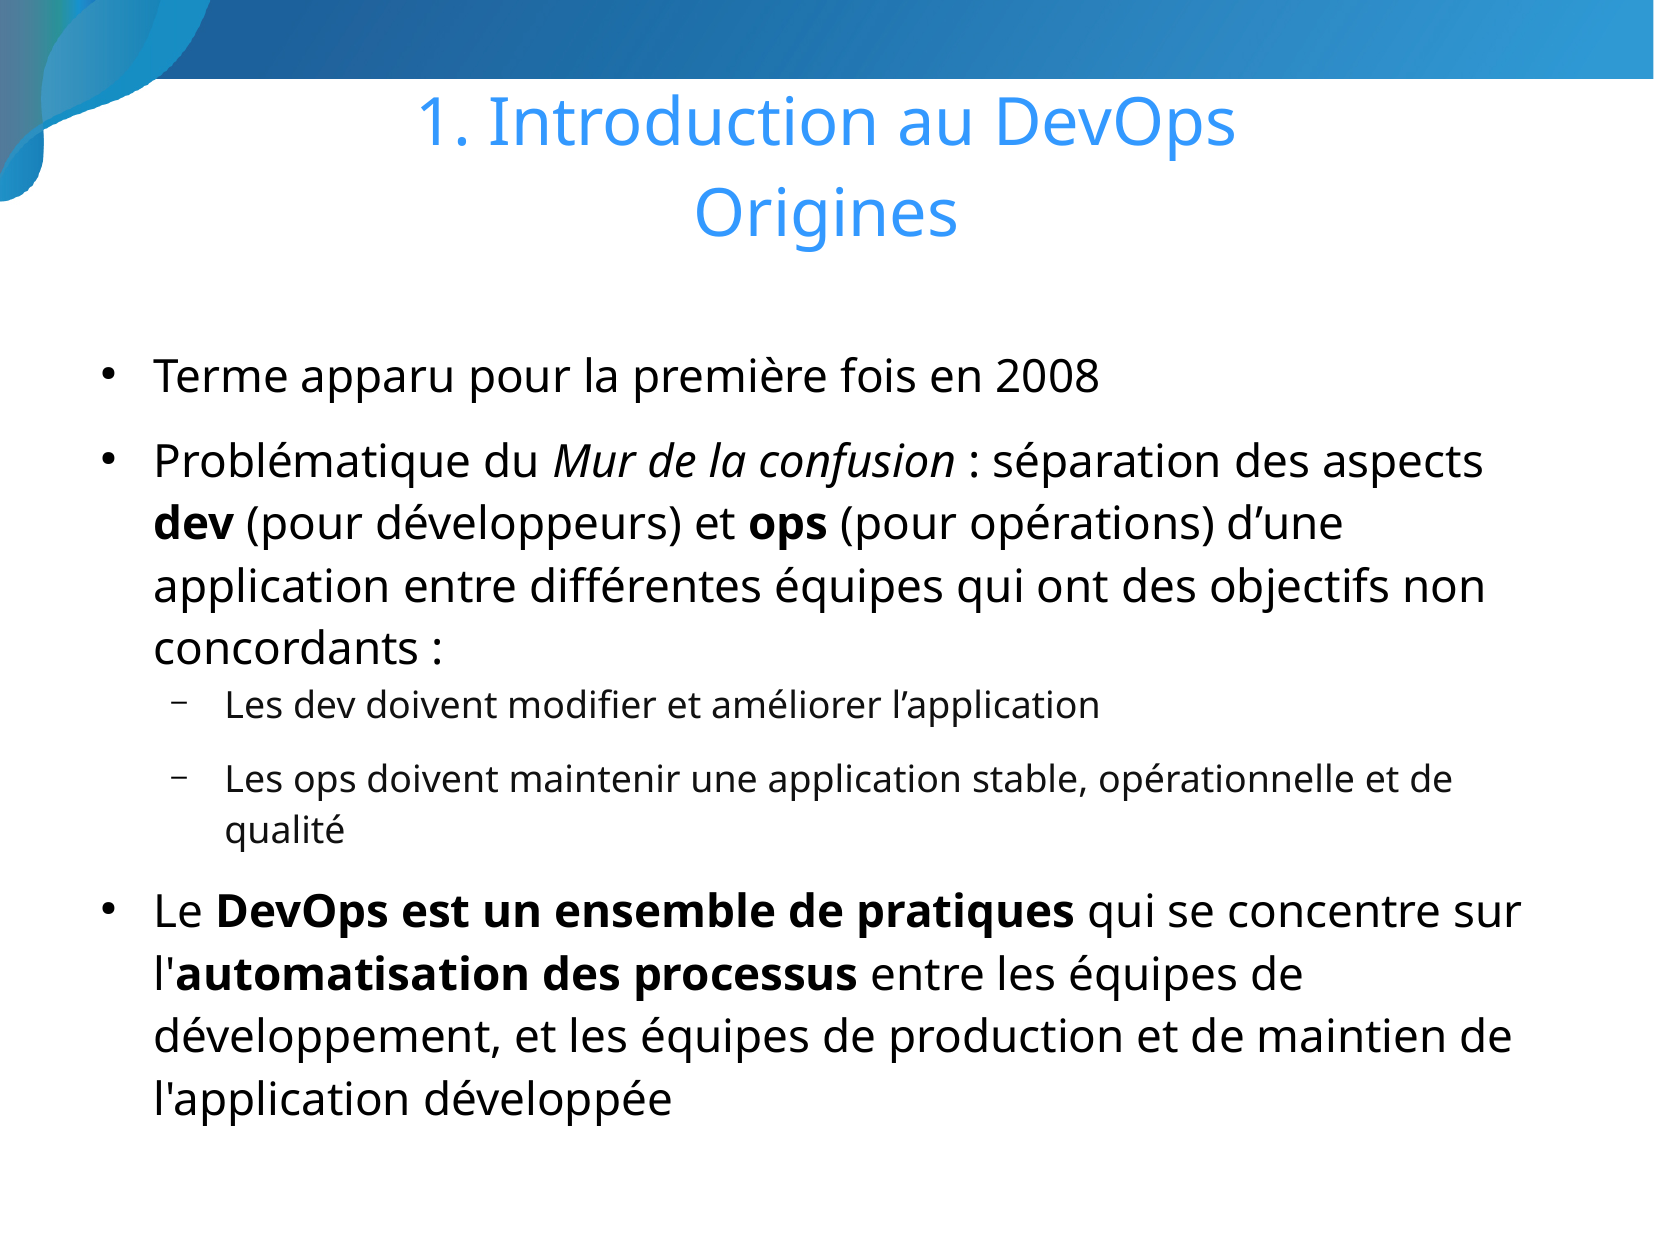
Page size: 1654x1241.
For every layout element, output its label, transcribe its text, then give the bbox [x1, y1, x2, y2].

title 1. Introduction au DevOps Origines [82, 61, 1571, 269]
picture [0, 0, 1654, 1241]
list Terme apparu pour la première fois en 2008 Problématique du Mur de la confusion : séparation des aspects dev (pour développeurs) et ops (pour opérations) d’une application entre différentes équipes qui ont des objectifs non concordants : Les dev doivent modifier et améliorer l’application Les ops doivent maintenir une application stable, opérationnelle et de qualité Le DevOps est un ensemble de pratiques qui se concentre sur l'automatisation des processus entre les équipes de développement, et les équipes de production et de maintien de l'application développée [82, 343, 1571, 1063]
